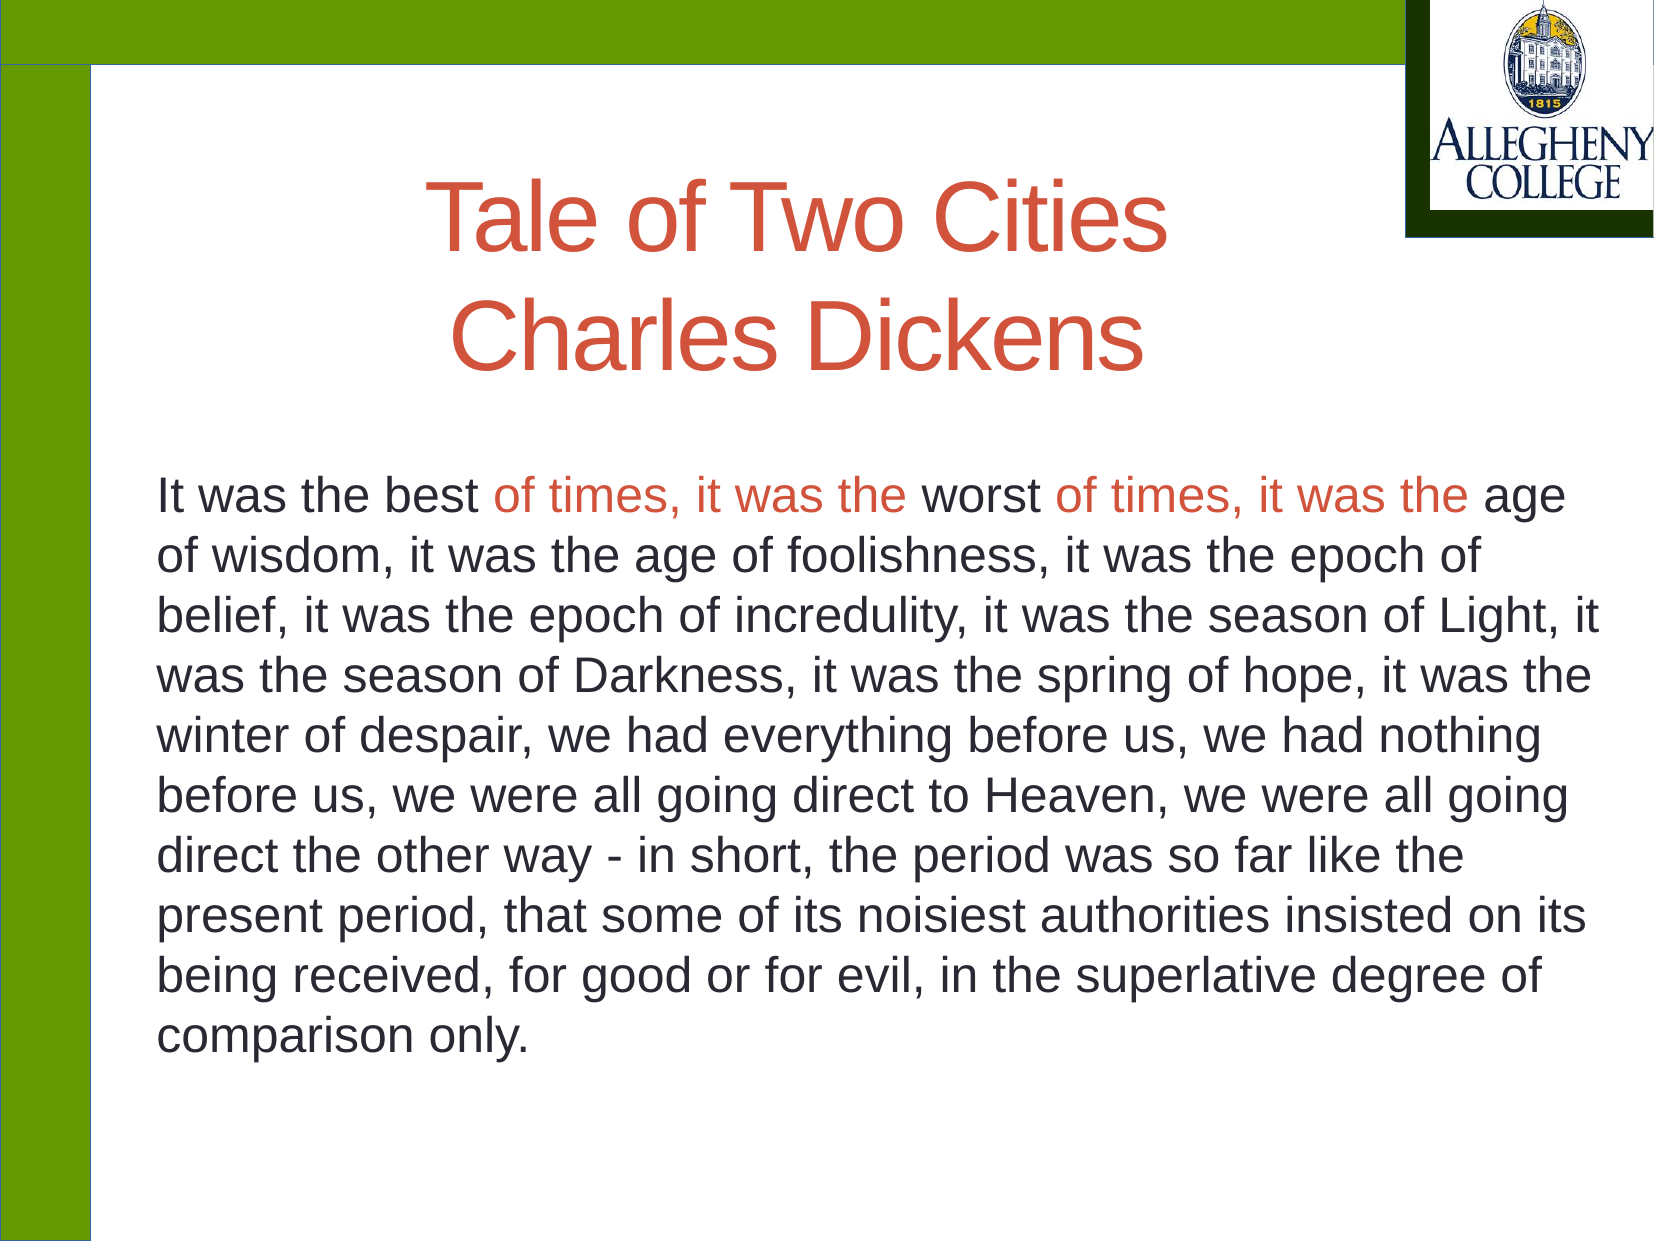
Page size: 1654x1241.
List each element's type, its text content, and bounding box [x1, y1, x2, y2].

text_box It was the best of times, it was the worst of times, it was the age of wisdom, it was the age of foolishness, it was the epoch of belief, it was the epoch of incredulity, it was the season of Light, it was the season of Darkness, it was the spring of hope, it was the winter of despair, we had everything before us, we had nothing before us, we were all going direct to Heaven, we were all going direct the other way - in short, the period was so far like the present period, that some of its noisiest authorities insisted on its being received, for good or for evil, in the superlative degree of comparison only. [141, 454, 1630, 1127]
picture [1430, 0, 1654, 210]
text_box Tale of Two Cities Charles Dickens [405, 143, 1191, 390]
text_box [0, 0, 1654, 1241]
